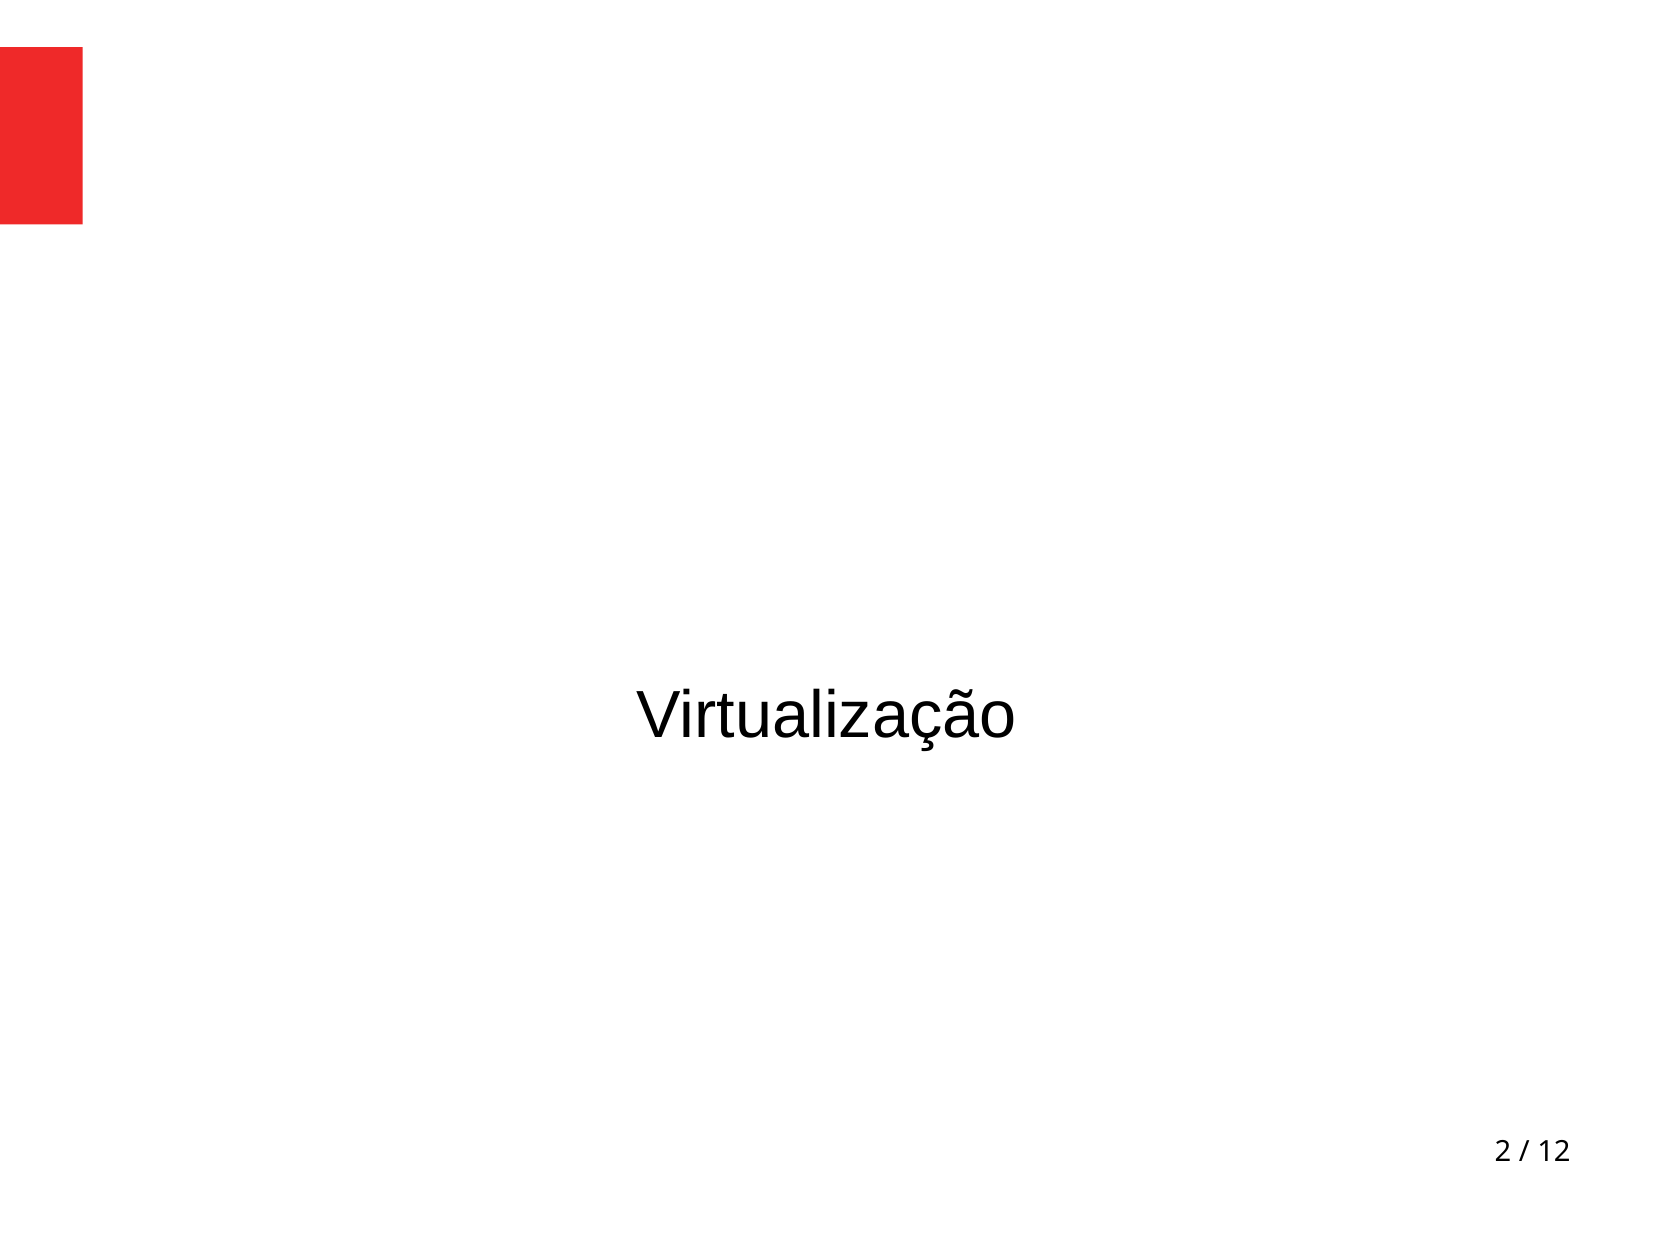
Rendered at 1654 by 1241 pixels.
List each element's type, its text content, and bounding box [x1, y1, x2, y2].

subtitle Virtualização [118, 354, 1536, 1074]
